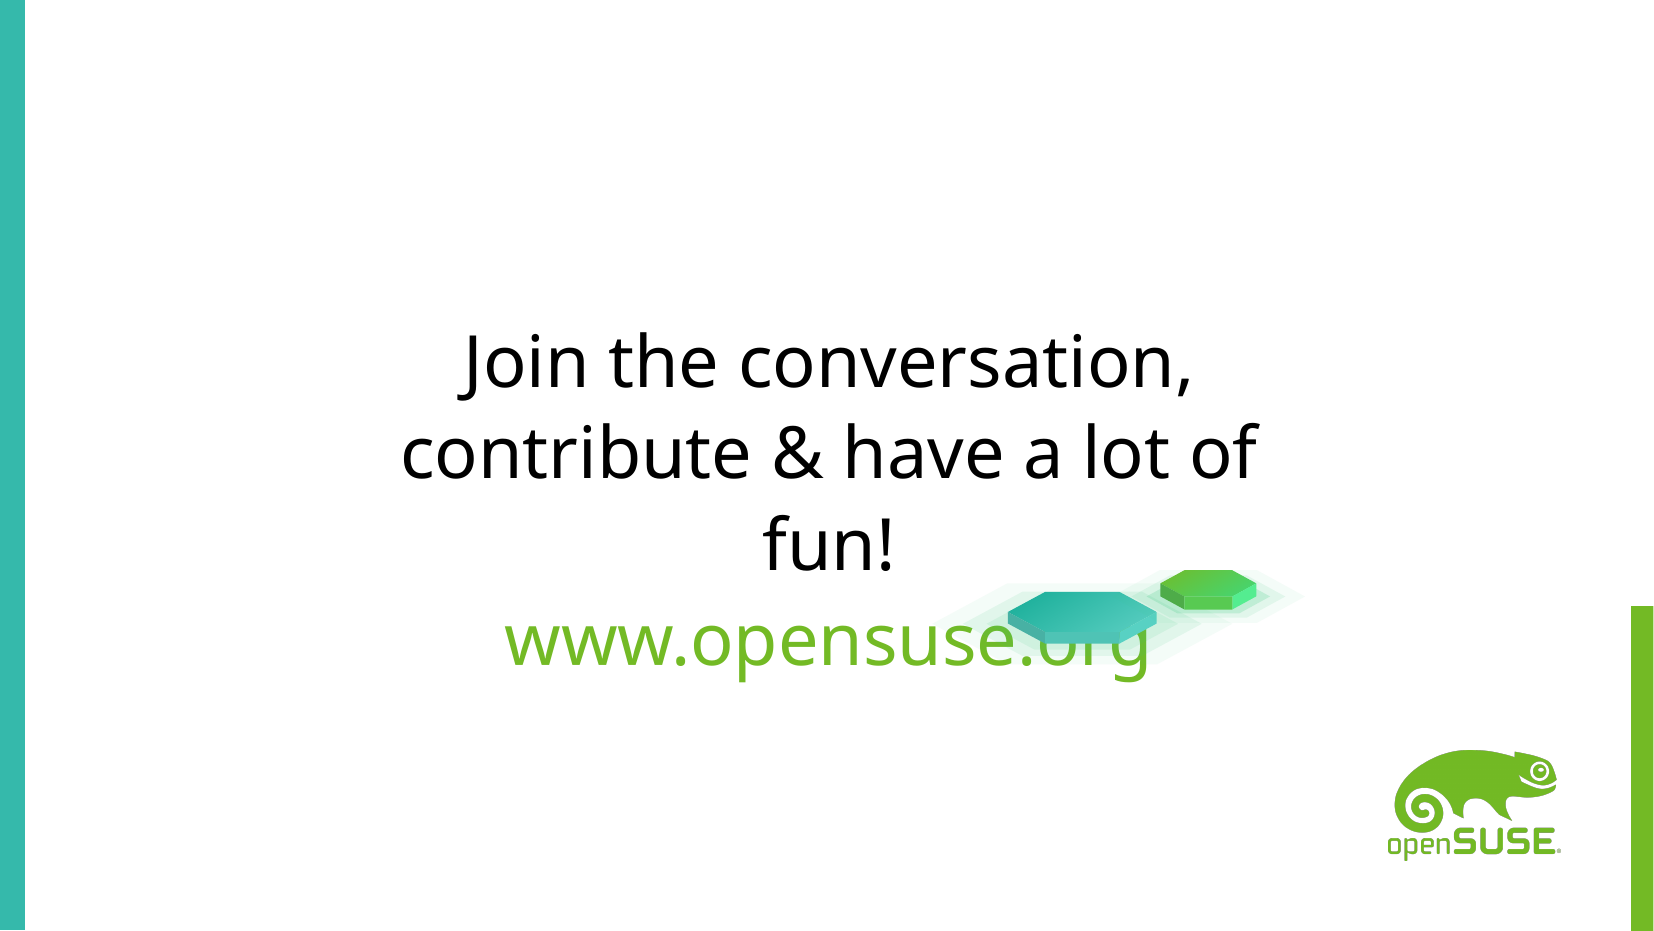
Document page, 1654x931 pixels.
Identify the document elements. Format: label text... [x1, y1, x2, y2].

text_box [932, 570, 1306, 665]
picture [1388, 750, 1561, 861]
list Join the conversation, contribute & have a lot of fun! www.opensuse.org [285, 315, 1306, 691]
